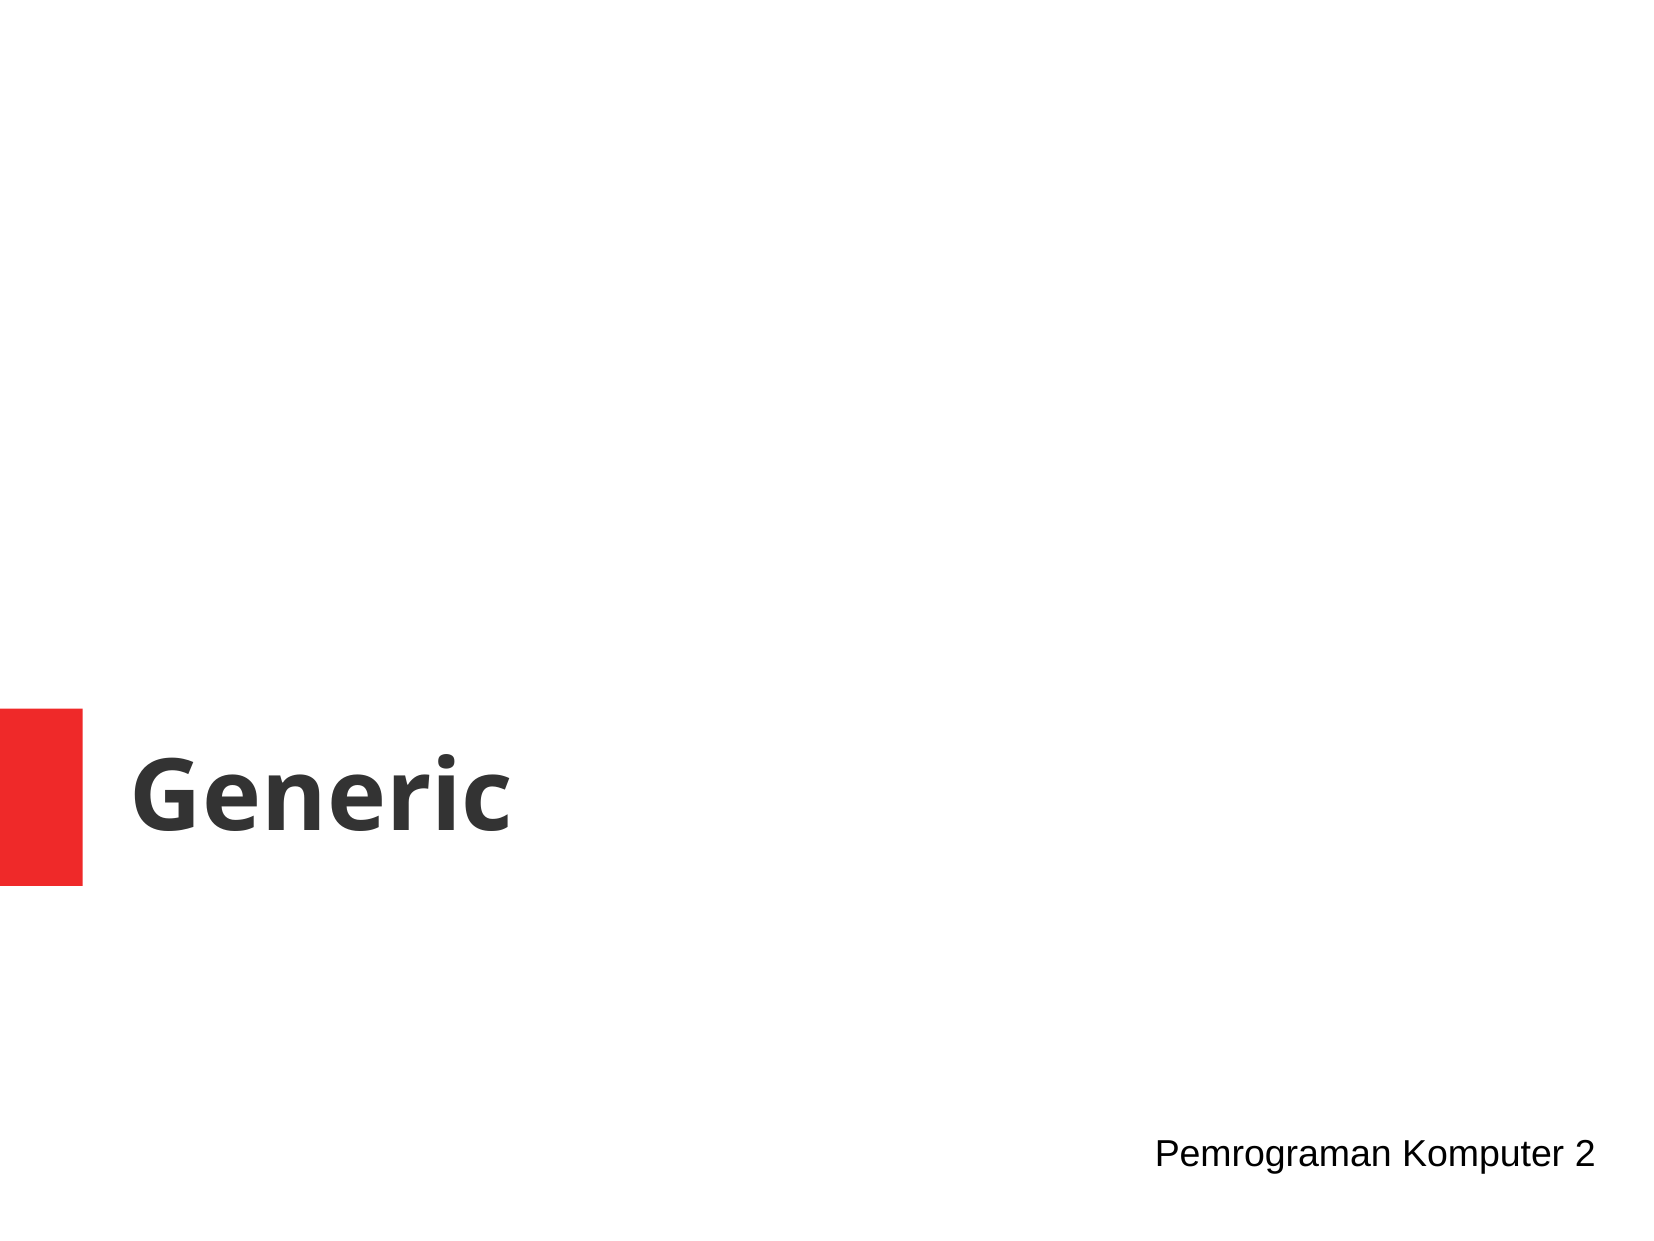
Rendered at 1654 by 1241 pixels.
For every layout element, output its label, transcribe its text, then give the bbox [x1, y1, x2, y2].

text_box Pemrograman Komputer 2 [1140, 1125, 1611, 1182]
subtitle Java [129, 968, 1536, 1241]
title Generic [129, 673, 1536, 910]
